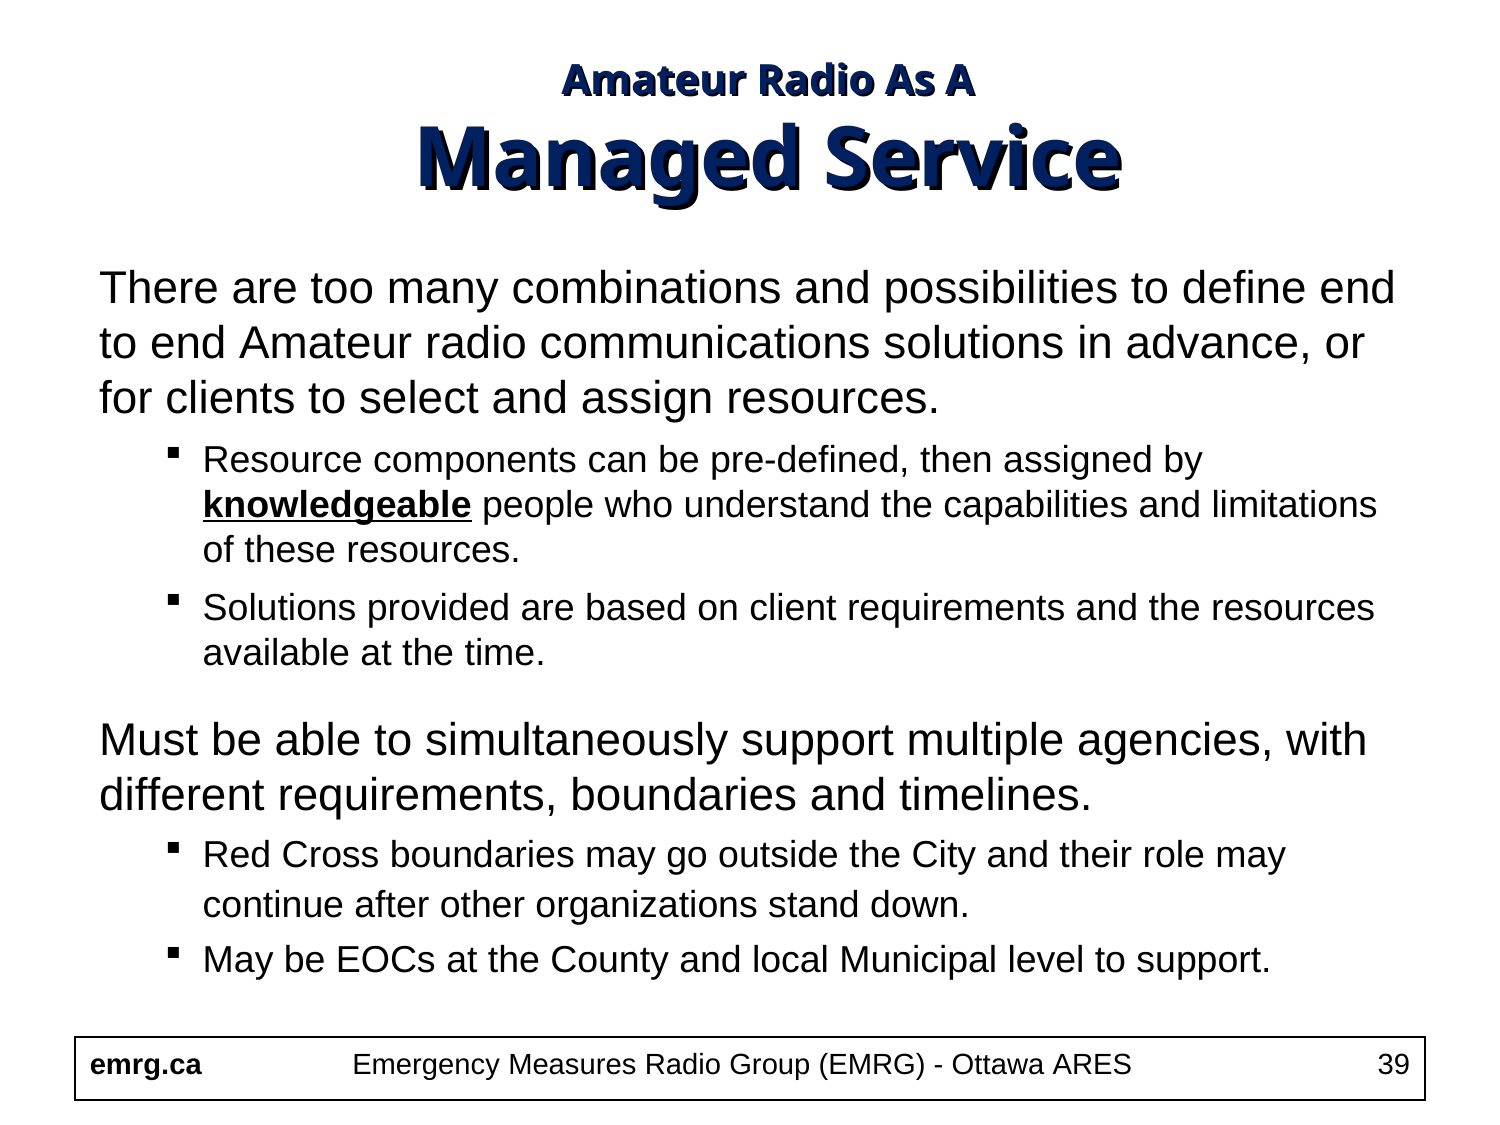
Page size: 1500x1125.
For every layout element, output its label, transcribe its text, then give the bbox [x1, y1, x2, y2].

text_box There are too many combinations and possibilities to define end to end Amateur radio communications solutions in advance, or for clients to select and assign resources. Resource components can be pre-defined, then assigned by knowledgeable people who understand the capabilities and limitations of these resources. Solutions provided are based on client requirements and the resources available at the time. Must be able to simultaneously support multiple agencies, with different requirements, boundaries and timelines. Red Cross boundaries may go outside the City and their role may continue after other organizations stand down. May be EOCs at the County and local Municipal level to support. [75, 249, 1426, 1038]
text_box <number> [1246, 1038, 1426, 1103]
text_box Emergency Measures Radio Group (EMRG) - Ottawa ARES [247, 1038, 1238, 1103]
text_box Amateur Radio As A Managed Service [75, 45, 1426, 213]
